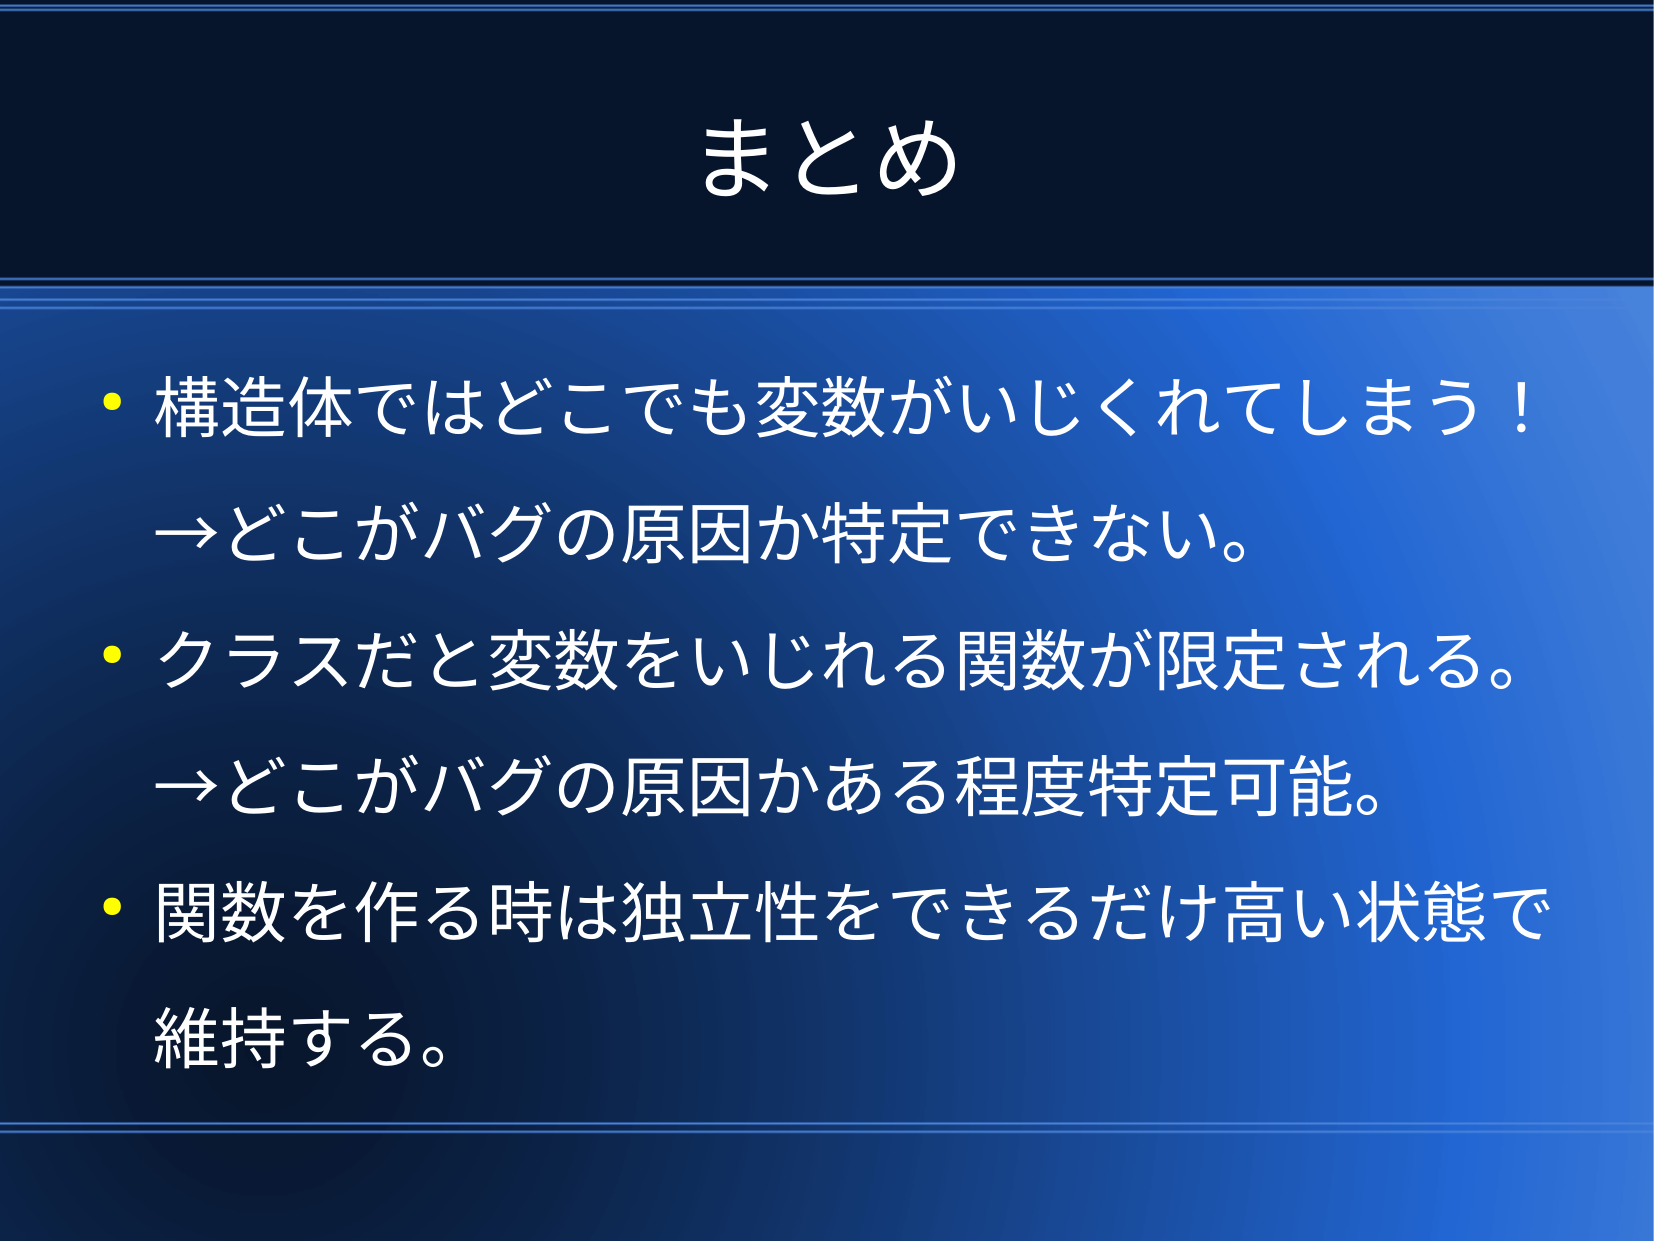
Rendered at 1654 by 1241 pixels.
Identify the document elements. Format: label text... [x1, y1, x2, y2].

title まとめ [82, 49, 1571, 257]
picture [0, 0, 1654, 1241]
list 構造体ではどこでも変数がいじくれてしまう！ →どこがバグの原因か特定できない。 クラスだと変数をいじれる関数が限定される。 →どこがバグの原因かある程度特定可能。 関数を作る時は独立性をできるだけ高い状態で 維持する。 [82, 355, 1571, 1174]
